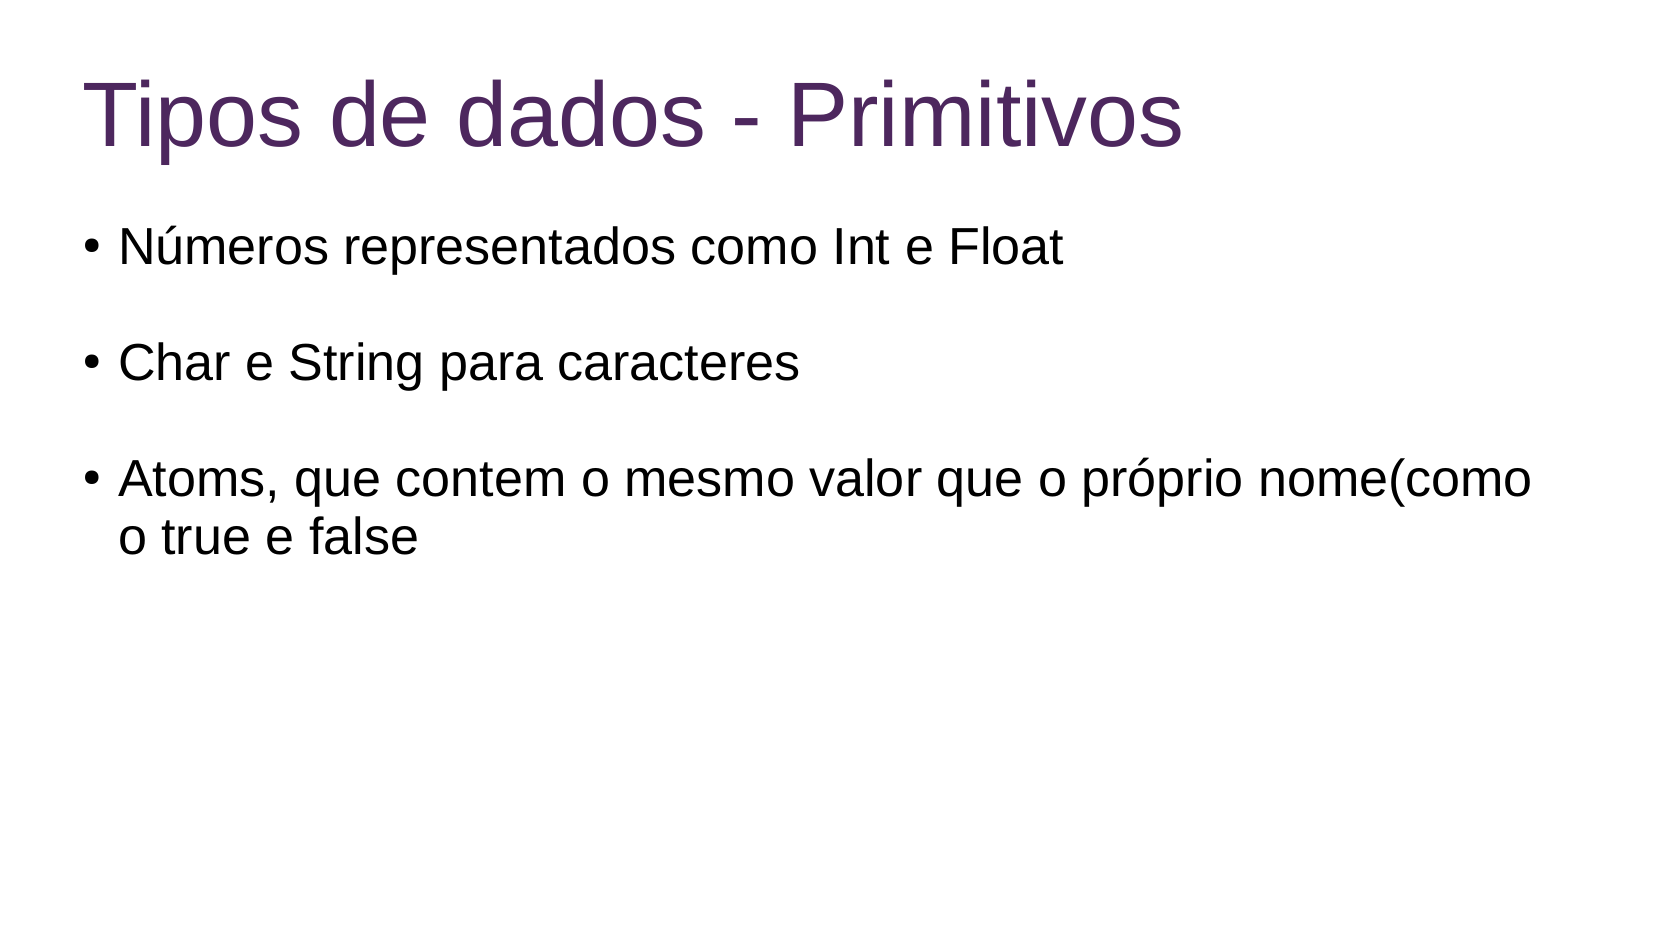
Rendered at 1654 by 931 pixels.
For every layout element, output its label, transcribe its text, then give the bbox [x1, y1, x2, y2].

title Tipos de dados - Primitivos [82, 37, 1571, 193]
text_box Números representados como Int e Float Char e String para caracteres Atoms, que contem o mesmo valor que o próprio nome(como o true e false [82, 217, 1571, 758]
